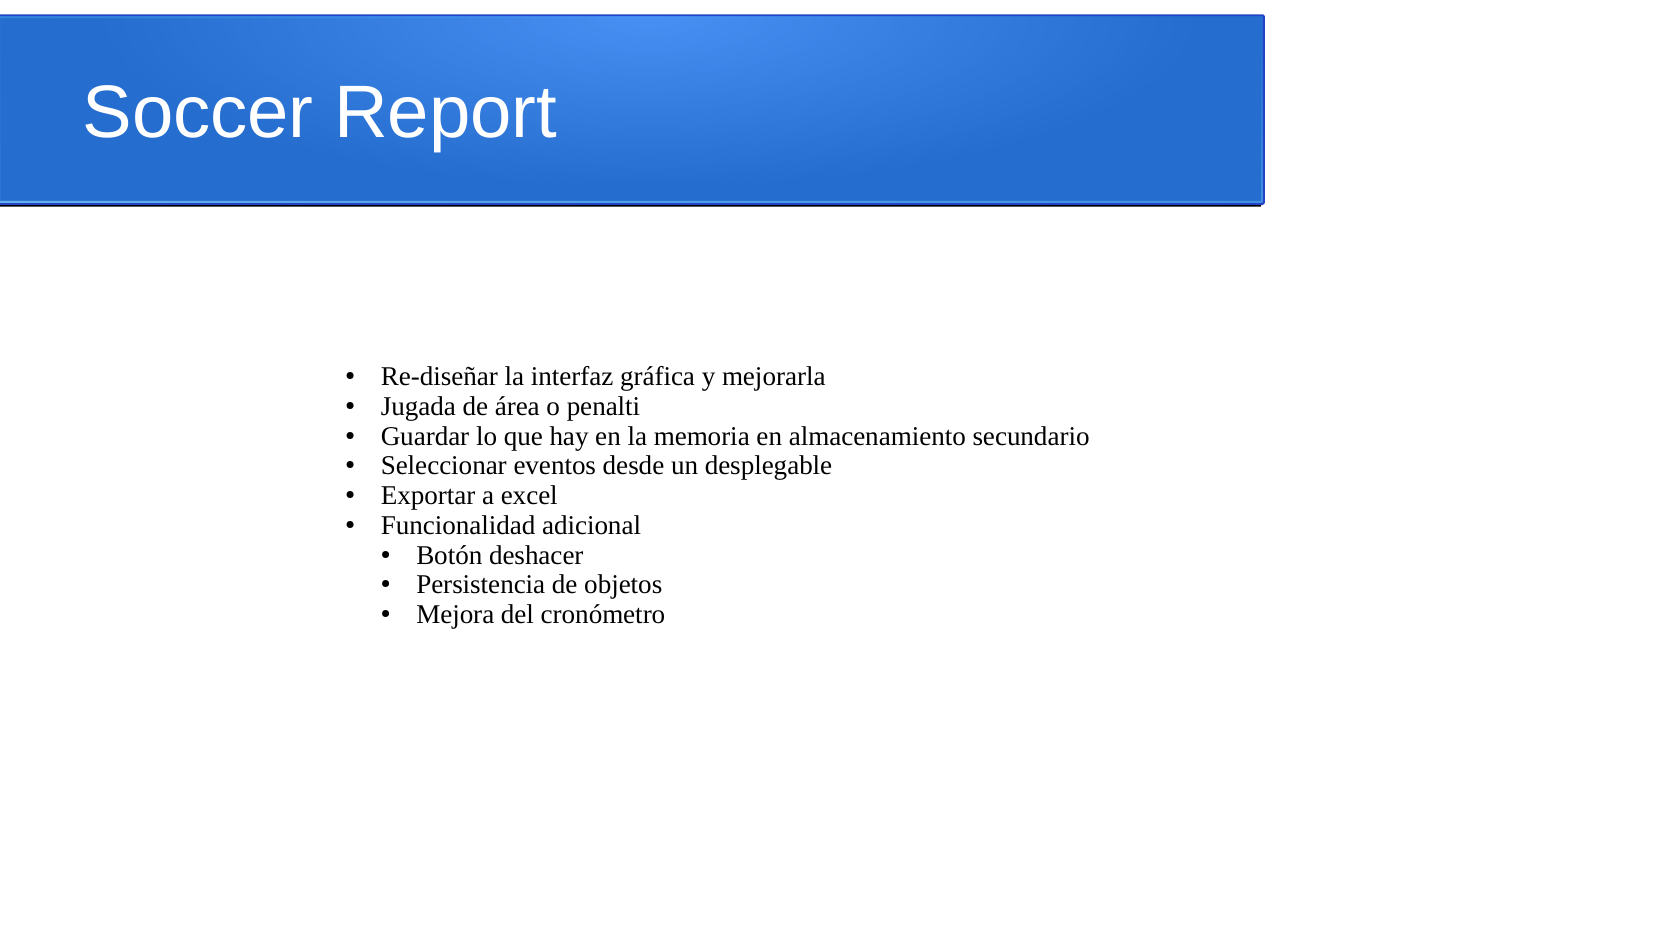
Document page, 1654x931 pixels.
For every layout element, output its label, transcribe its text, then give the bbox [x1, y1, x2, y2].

text_box Re-diseñar la interfaz gráfica y mejorarla Jugada de área o penalti Guardar lo que hay en la memoria en almacenamiento secundario Seleccionar eventos desde un desplegable Exportar a excel Funcionalidad adicional Botón deshacer Persistencia de objetos Mejora del cronómetro [330, 354, 1193, 756]
title Soccer Report [82, 35, 1235, 189]
